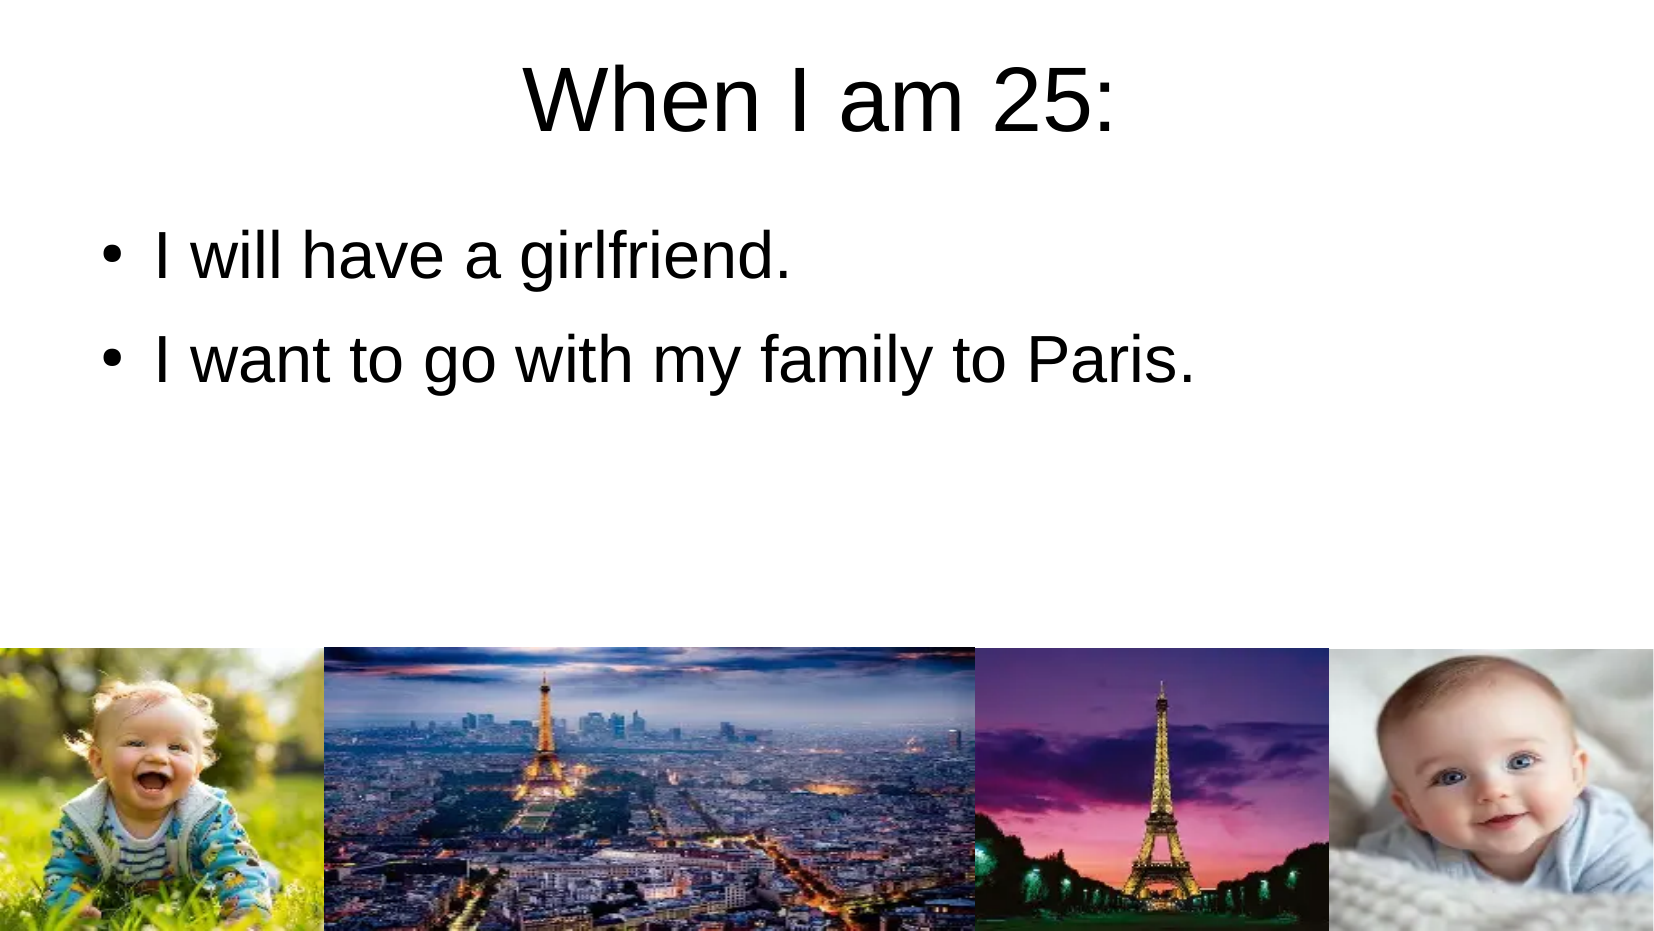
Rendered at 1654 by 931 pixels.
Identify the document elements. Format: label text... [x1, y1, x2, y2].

picture [0, 647, 1654, 931]
title When I am 25: [76, 21, 1565, 178]
list I will have a girlfriend. I want to go with my family to Paris. [82, 217, 1571, 649]
